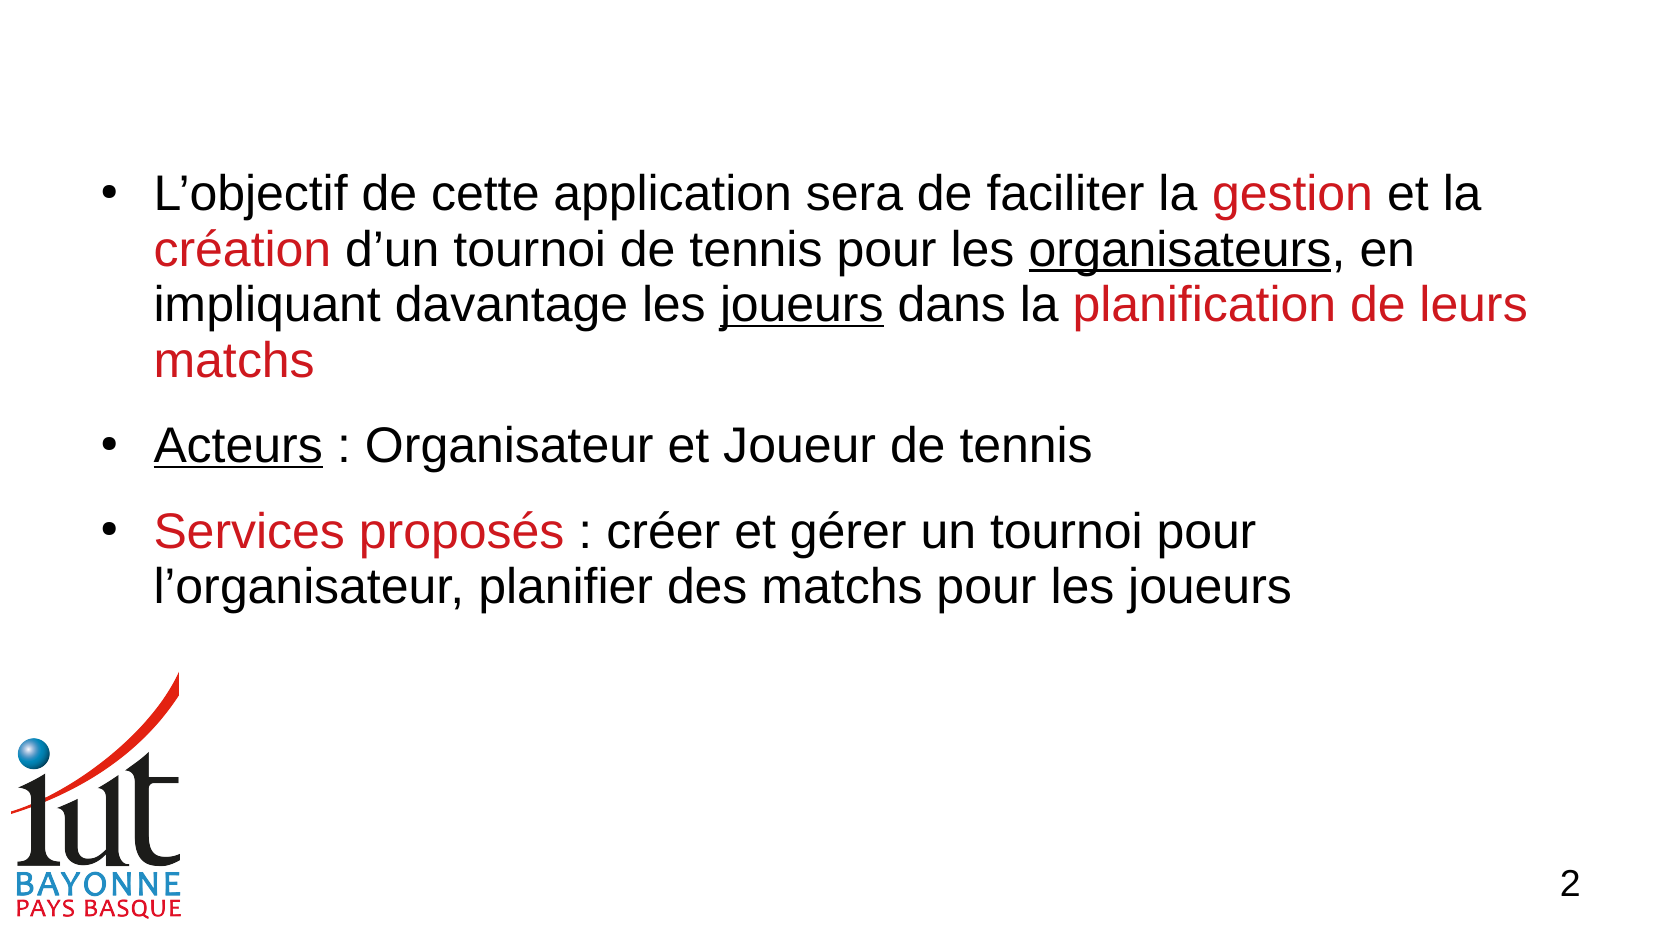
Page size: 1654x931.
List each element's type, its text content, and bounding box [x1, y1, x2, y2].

picture [11, 671, 181, 919]
list L’objectif de cette application sera de faciliter la gestion et la création d’un tournoi de tennis pour les organisateurs, en impliquant davantage les joueurs dans la planification de leurs matchs Acteurs : Organisateur et Joueur de tennis Services proposés : créer et gérer un tournoi pour l’organisateur, planifier des matchs pour les joueurs [82, 165, 1571, 826]
